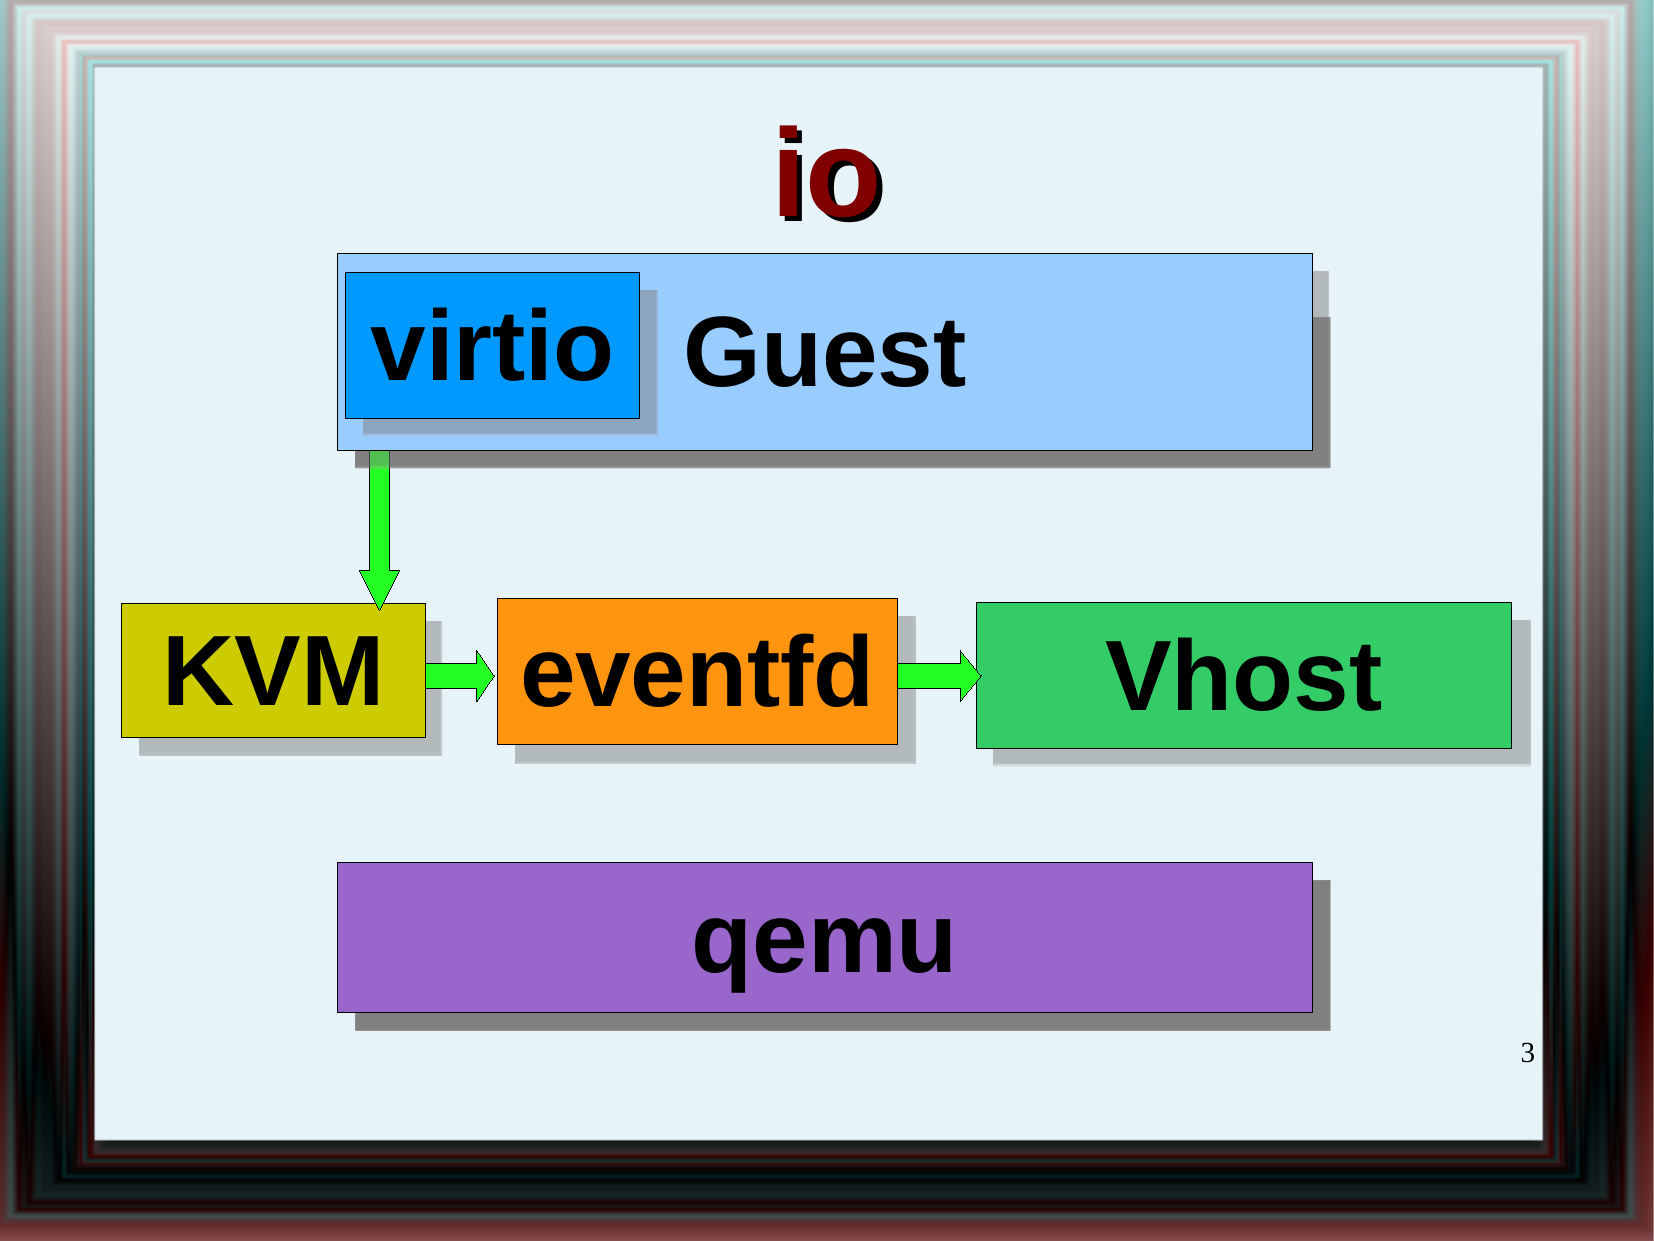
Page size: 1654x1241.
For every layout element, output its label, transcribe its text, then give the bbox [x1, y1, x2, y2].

text_box [897, 650, 982, 702]
title io [118, 88, 1536, 257]
text_box Guest [337, 253, 1313, 451]
text_box [425, 650, 495, 702]
text_box KVM [121, 603, 426, 738]
text_box qemu [337, 862, 1313, 1013]
text_box eventfd [497, 598, 898, 745]
text_box Vhost [976, 602, 1512, 749]
text_box [359, 451, 400, 611]
picture [0, 0, 1654, 1241]
text_box virtio [345, 272, 640, 419]
